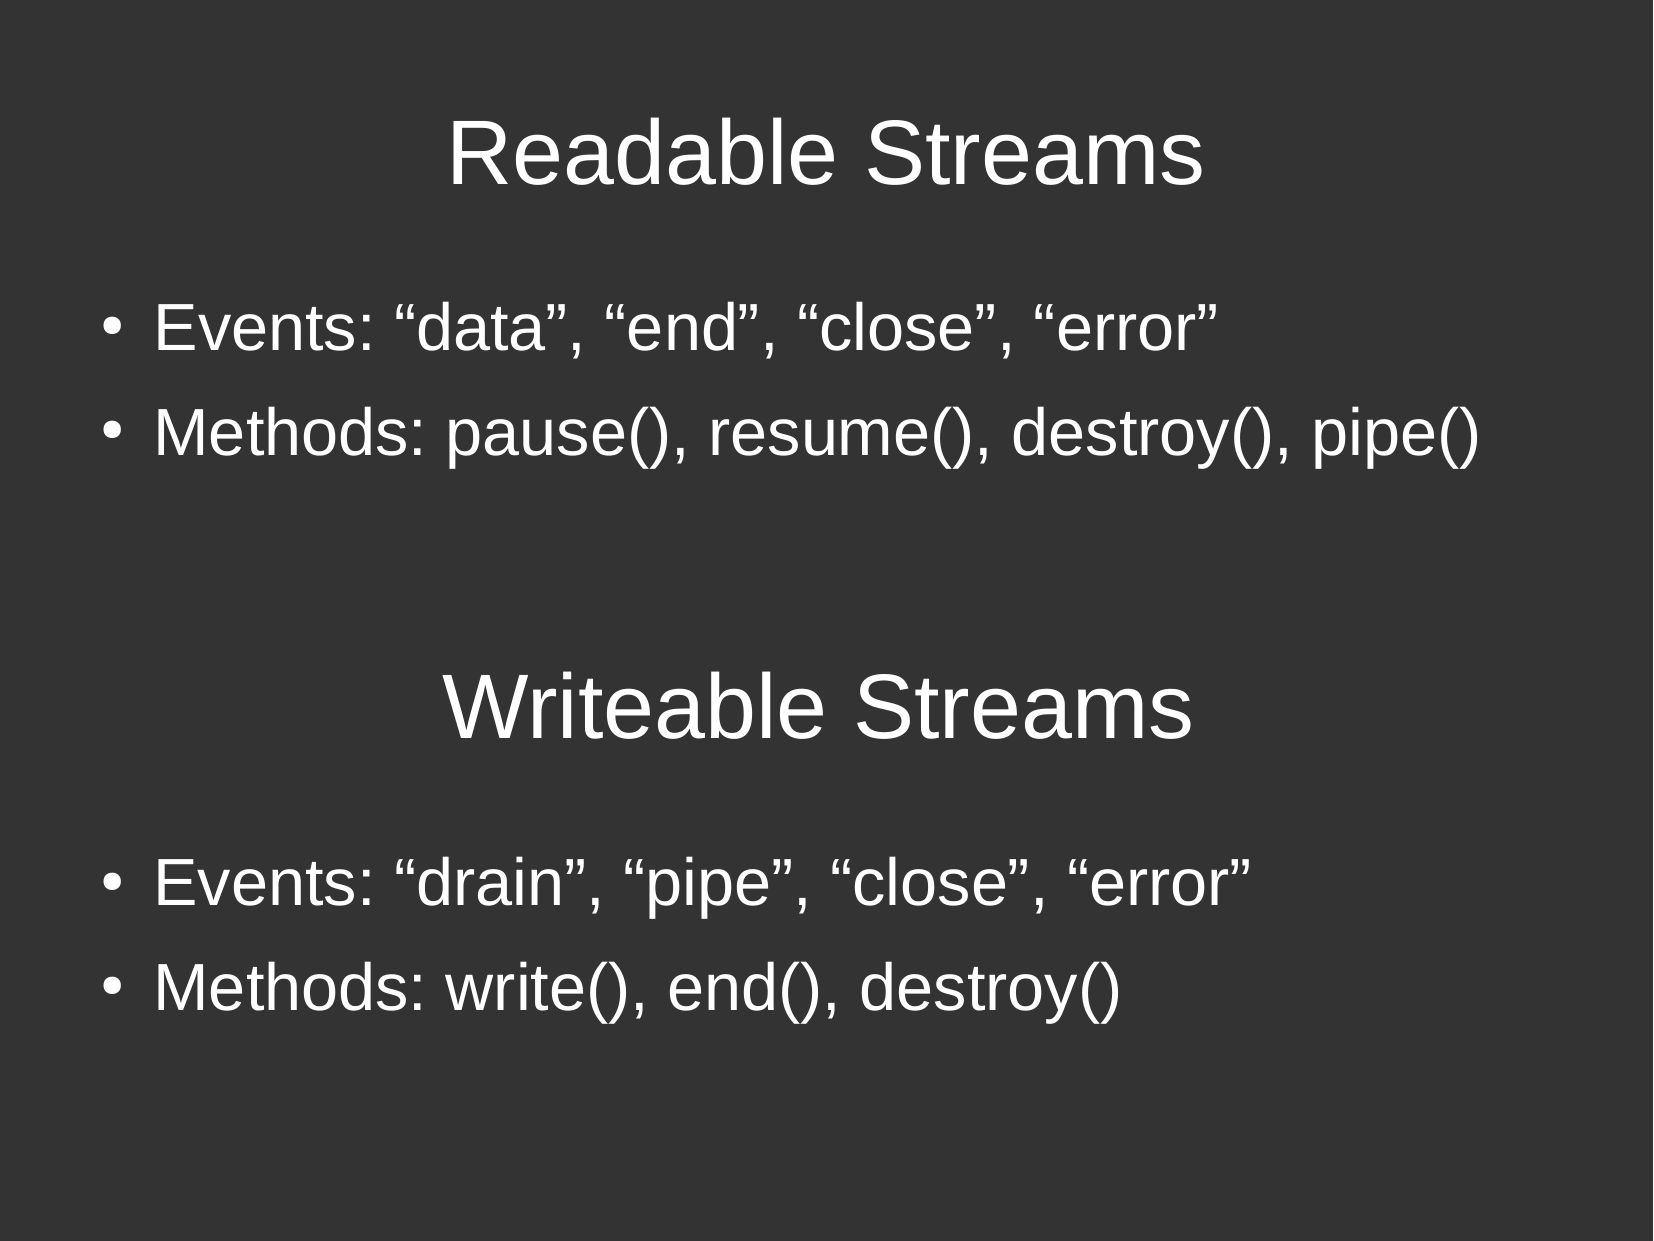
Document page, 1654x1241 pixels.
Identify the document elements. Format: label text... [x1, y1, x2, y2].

title Writeable Streams [75, 602, 1563, 811]
list Events: “drain”, “pipe”, “close”, “error” Methods: write(), end(), destroy() [82, 845, 1571, 1096]
title Readable Streams [82, 49, 1571, 257]
list Events: “data”, “end”, “close”, “error” Methods: pause(), resume(), destroy(), pipe() [82, 290, 1571, 541]
